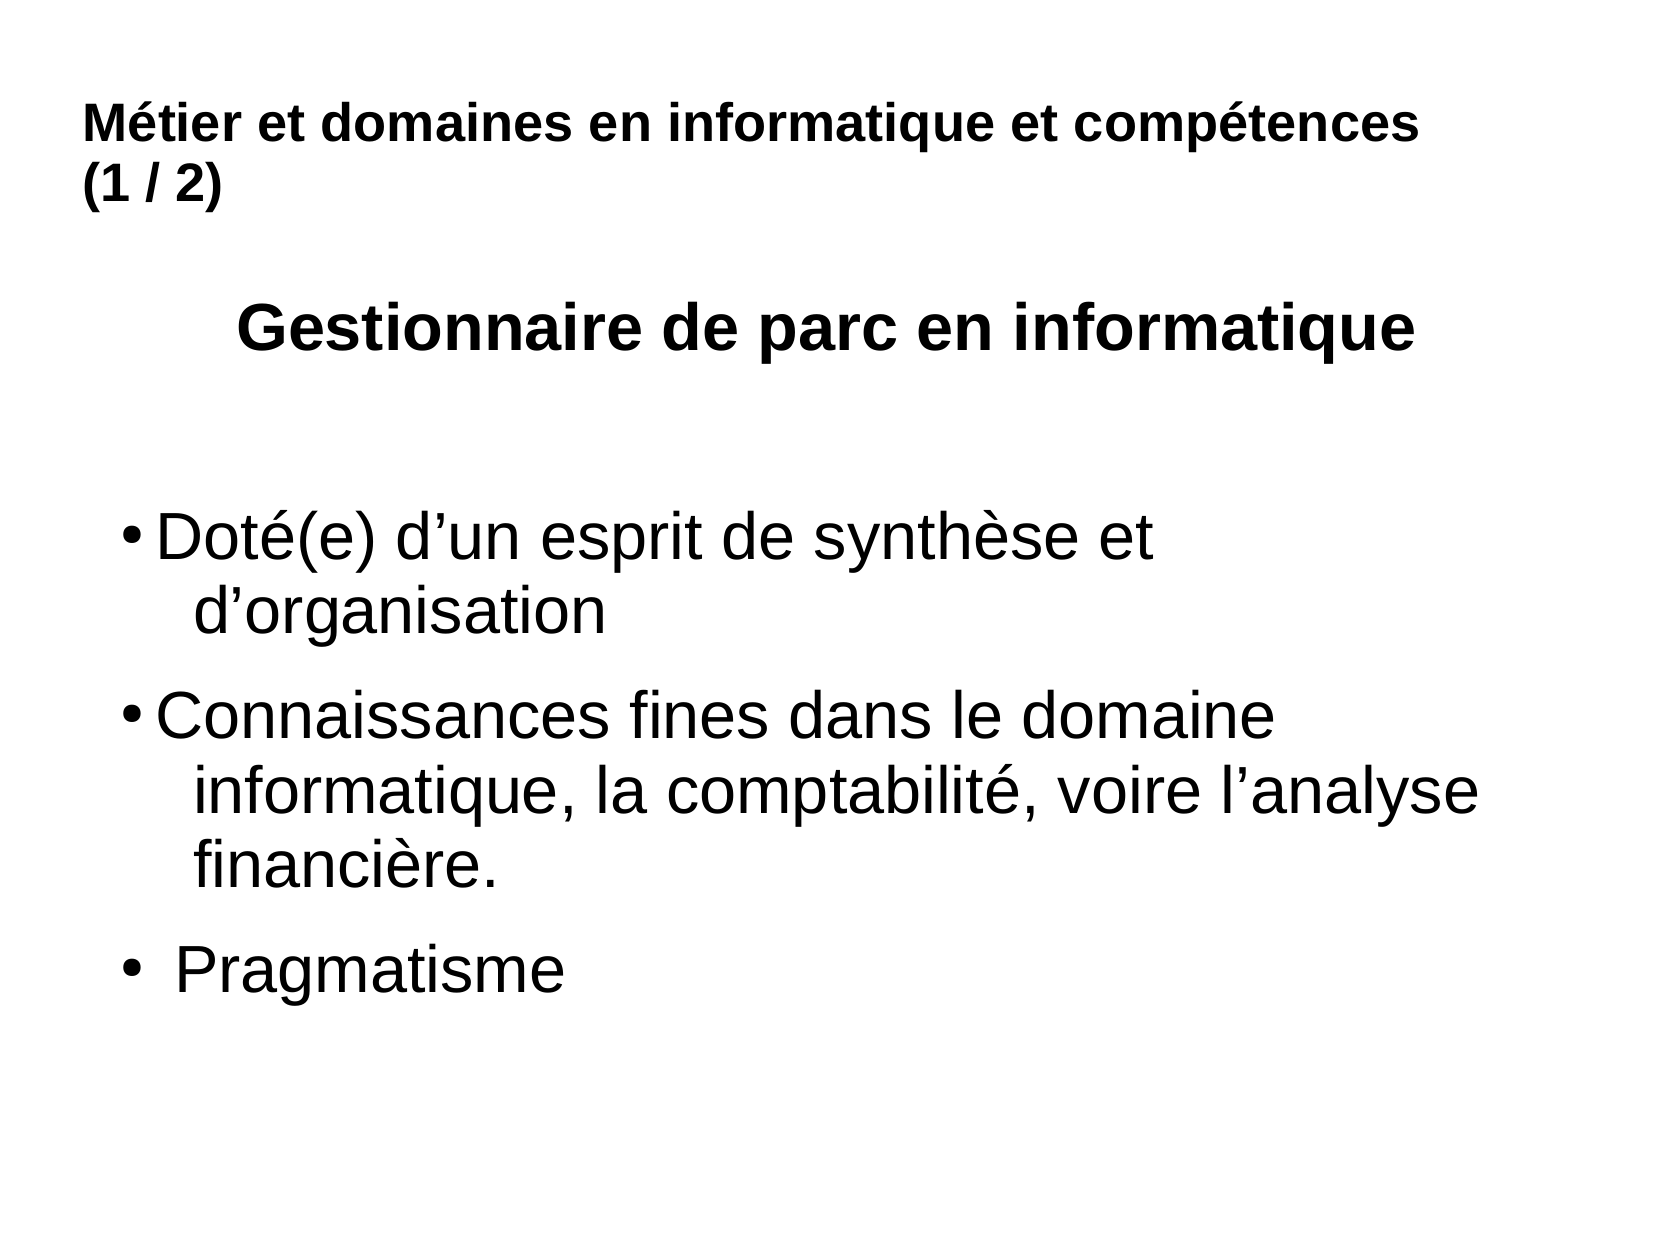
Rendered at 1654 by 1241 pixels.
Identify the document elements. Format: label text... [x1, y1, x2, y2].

title Métier et domaines en informatique et compétences (1 / 2) [82, 49, 1571, 257]
list Gestionnaire de parc en informatique Doté(e) d’un esprit de synthèse et d’organisation Connaissances fines dans le domaine informatique, la comptabilité, voire l’analyse financière. Pragmatisme [82, 290, 1571, 1010]
